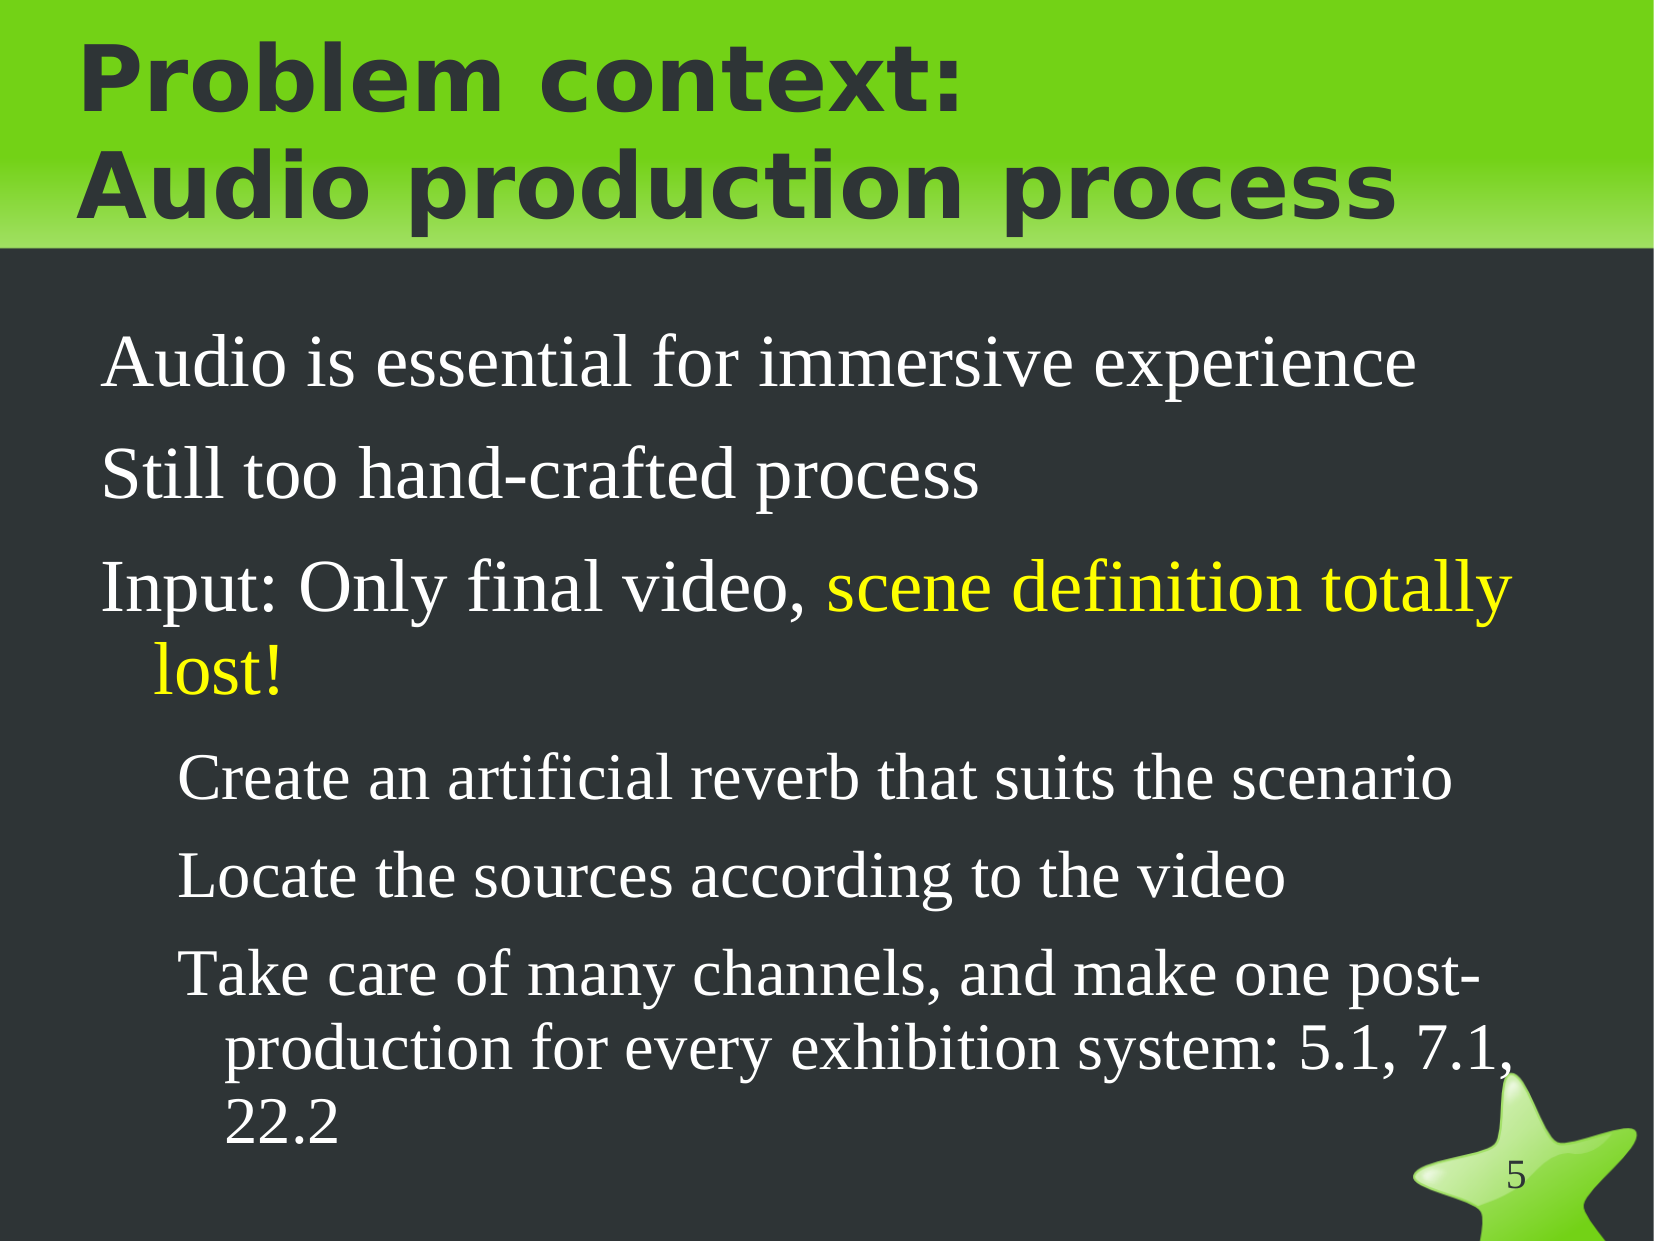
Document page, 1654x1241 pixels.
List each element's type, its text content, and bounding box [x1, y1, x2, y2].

title Problem context: Audio production process [76, 25, 1565, 240]
list Audio is essential for immersive experience Still too hand-crafted process Input: Only final video, scene definition totally lost! Create an artificial reverb that suits the scenario Locate the sources according to the video Take care of many channels, and make one post-production for every exhibition system: 5.1, 7.1, 22.2 [82, 319, 1571, 1223]
picture [0, 0, 1654, 1241]
